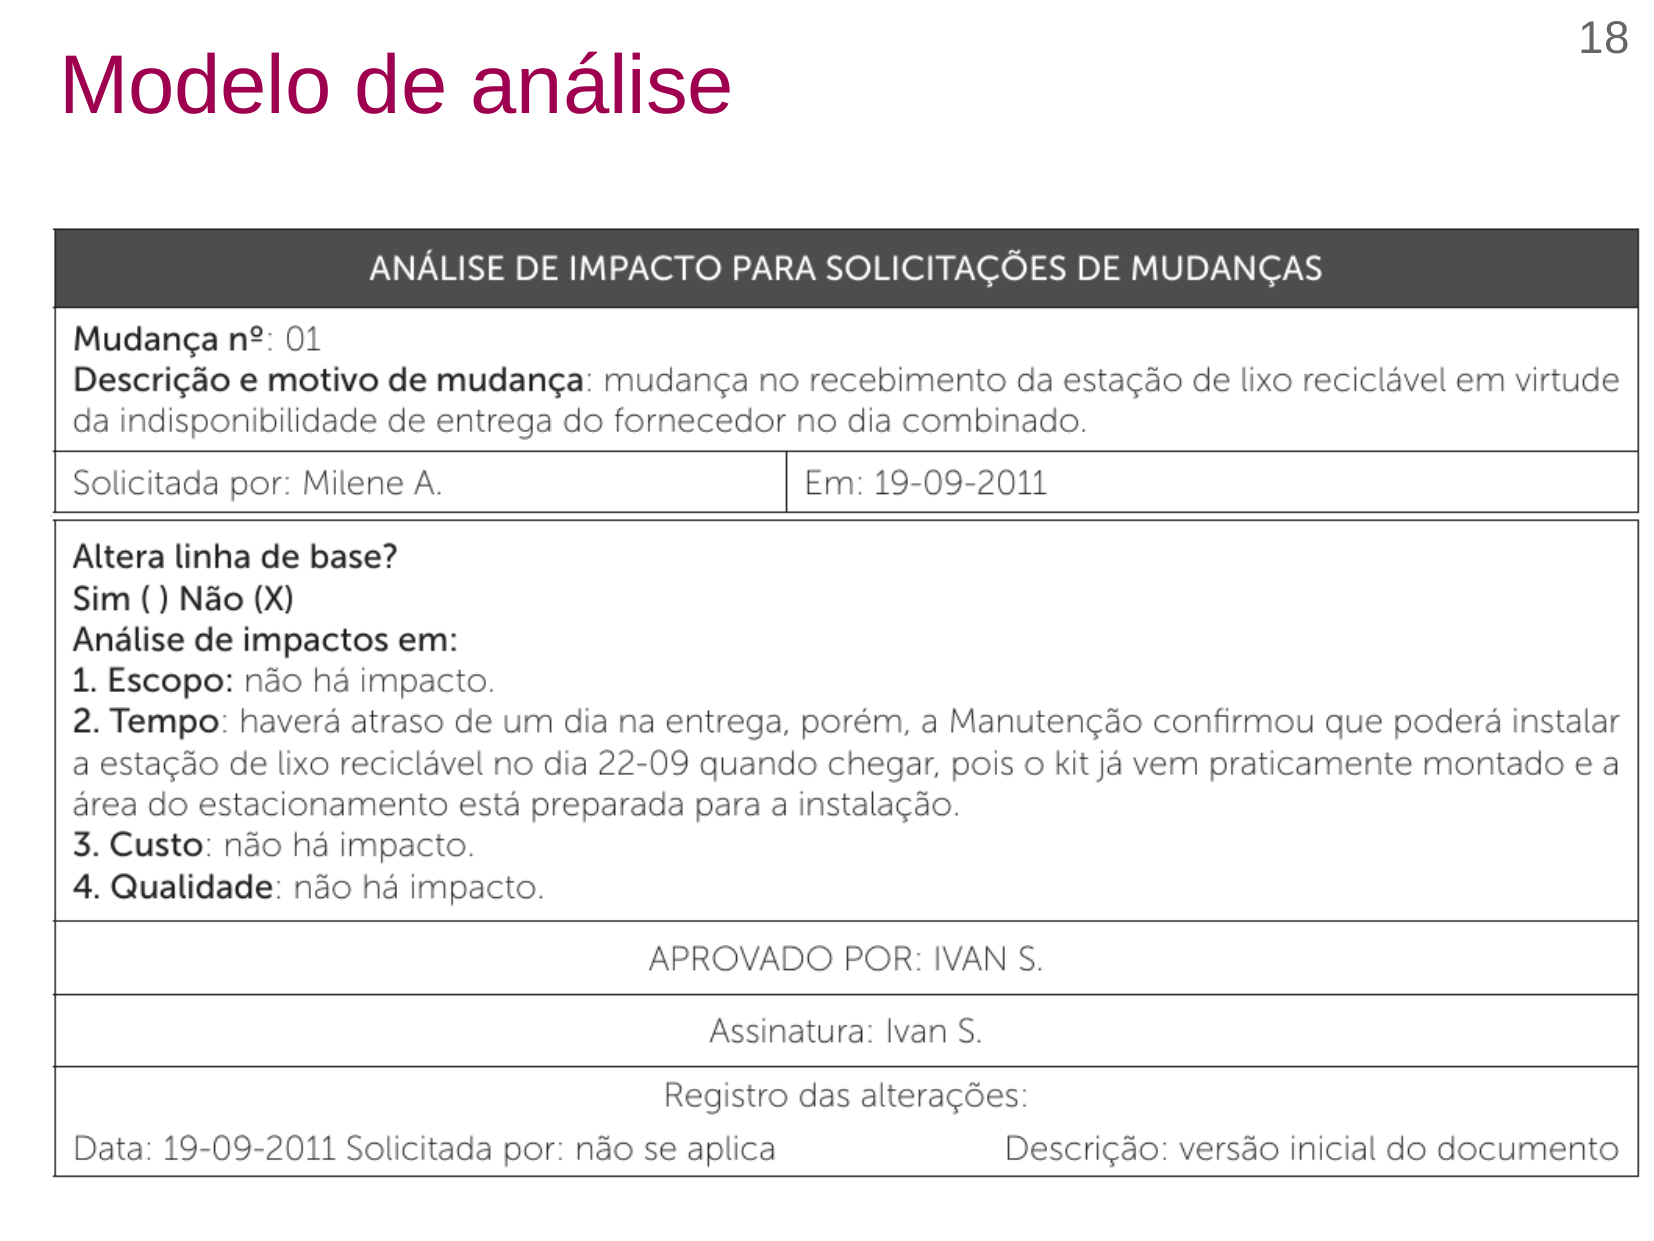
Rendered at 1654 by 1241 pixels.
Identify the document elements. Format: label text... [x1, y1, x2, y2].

picture [50, 224, 1644, 1182]
title Modelo de análise [59, 29, 1595, 148]
